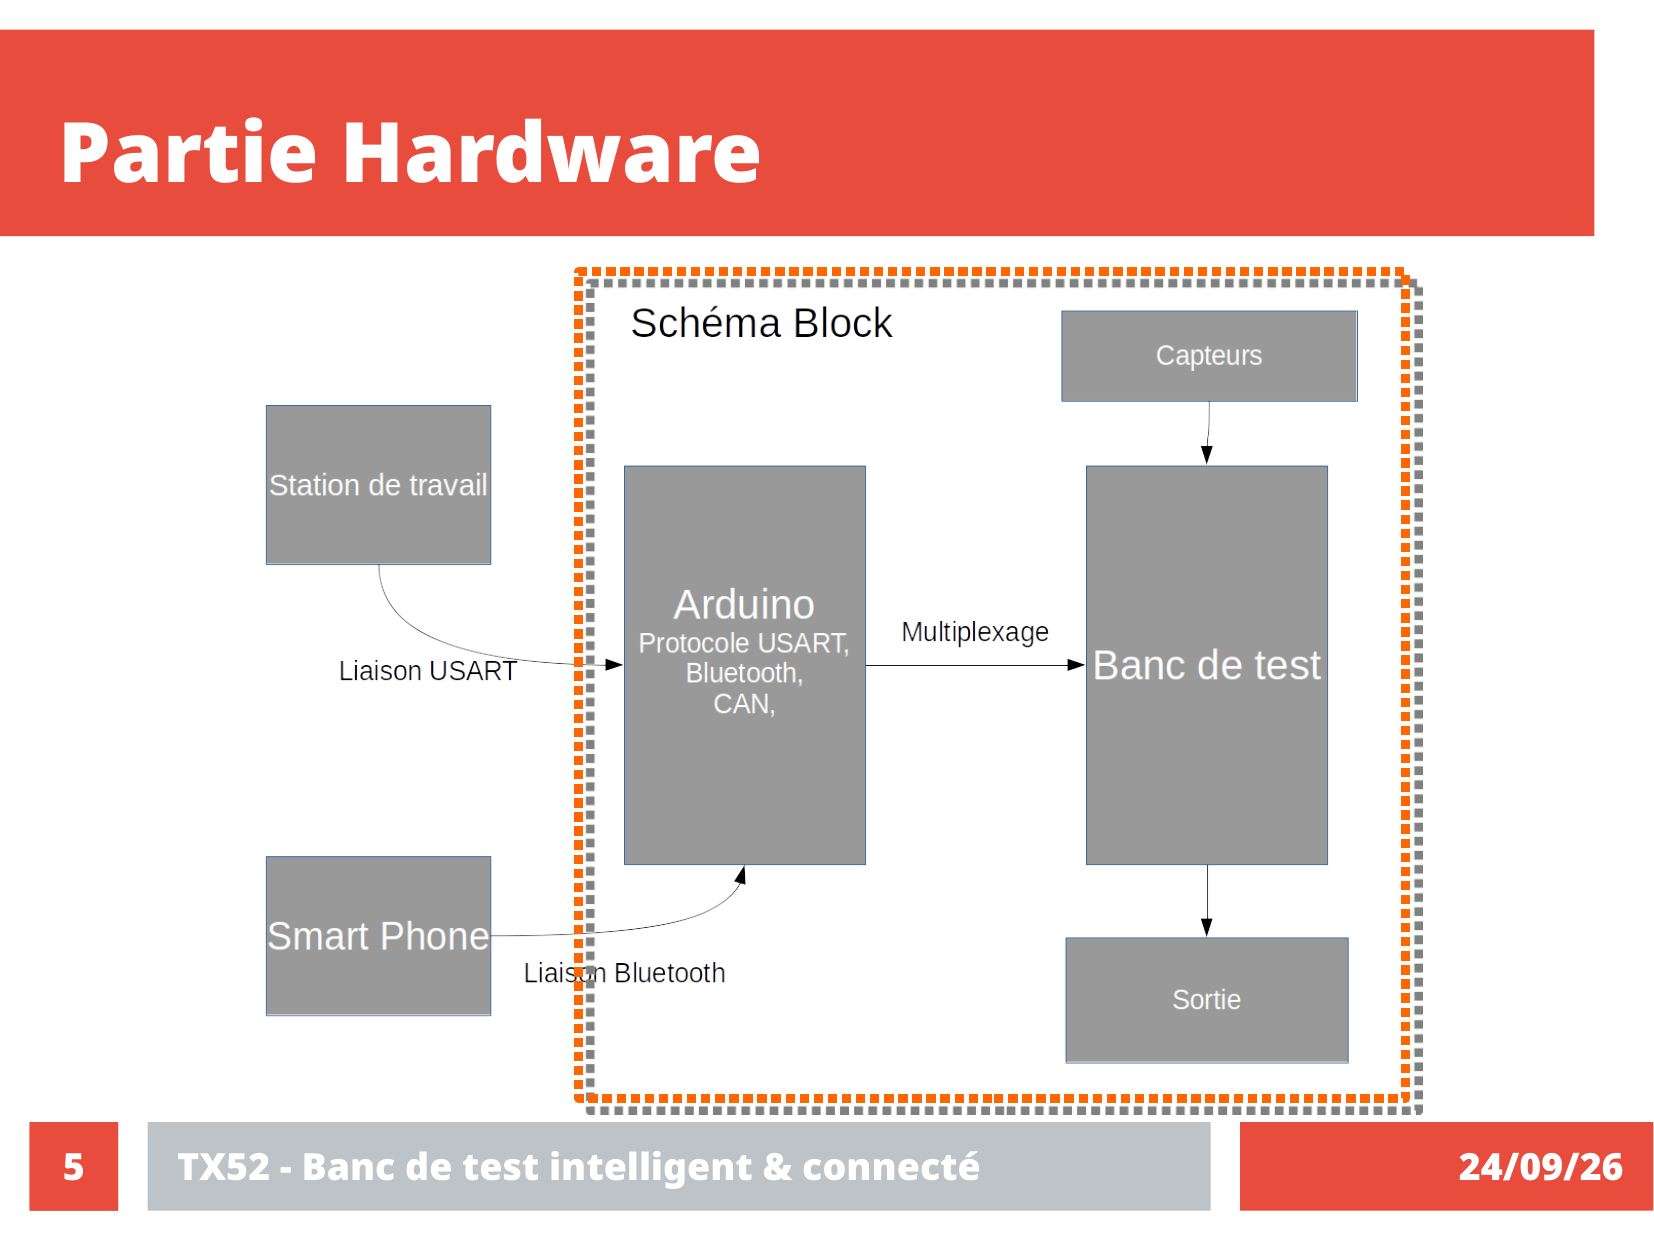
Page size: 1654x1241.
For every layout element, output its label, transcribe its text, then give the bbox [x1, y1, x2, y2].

title Partie Hardware [59, 59, 1595, 207]
picture [241, 259, 1394, 1075]
text_box [578, 271, 1406, 1099]
